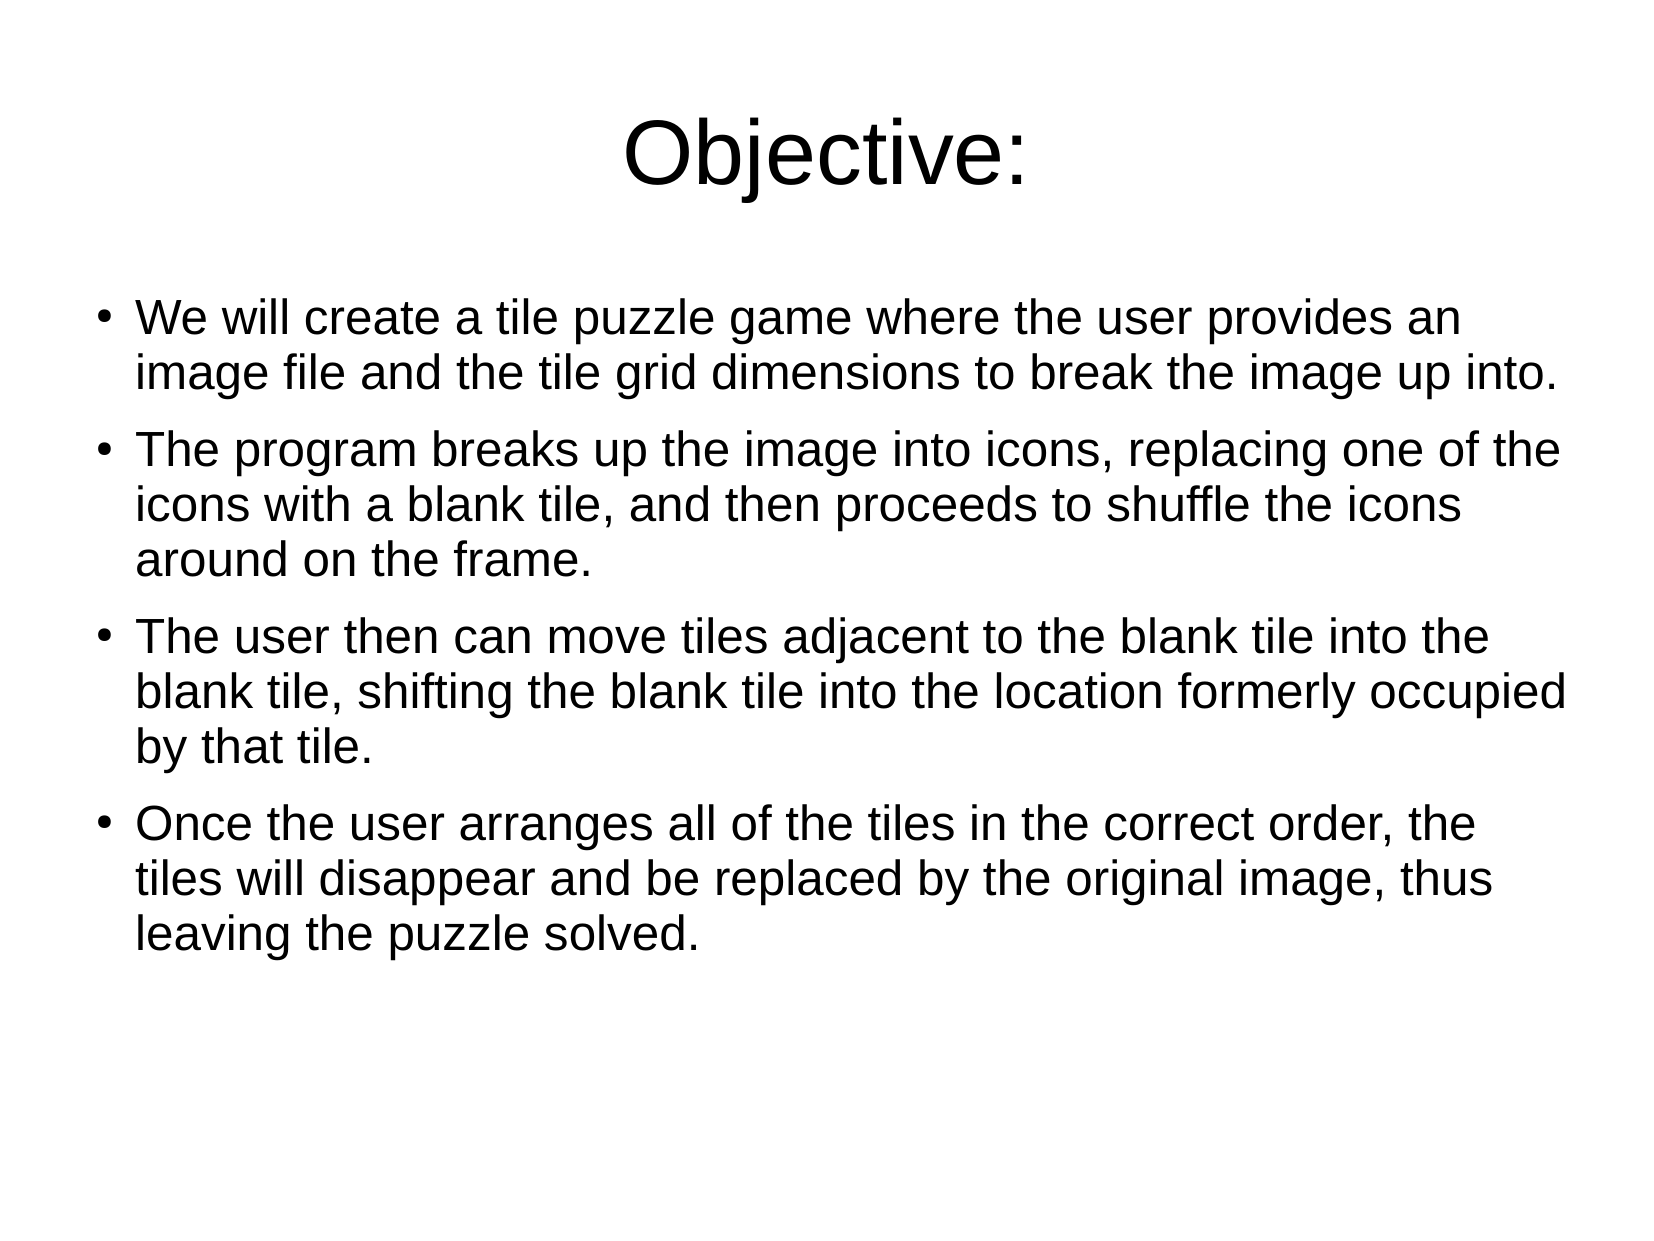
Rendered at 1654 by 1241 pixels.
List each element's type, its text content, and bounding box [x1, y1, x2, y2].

list We will create a tile puzzle game where the user provides an image file and the tile grid dimensions to break the image up into. The program breaks up the image into icons, replacing one of the icons with a blank tile, and then proceeds to shuffle the icons around on the frame. The user then can move tiles adjacent to the blank tile into the blank tile, shifting the blank tile into the location formerly occupied by that tile. Once the user arranges all of the tiles in the correct order, the tiles will disappear and be replaced by the original image, thus leaving the puzzle solved. [82, 290, 1571, 1010]
title Objective: [82, 49, 1571, 257]
